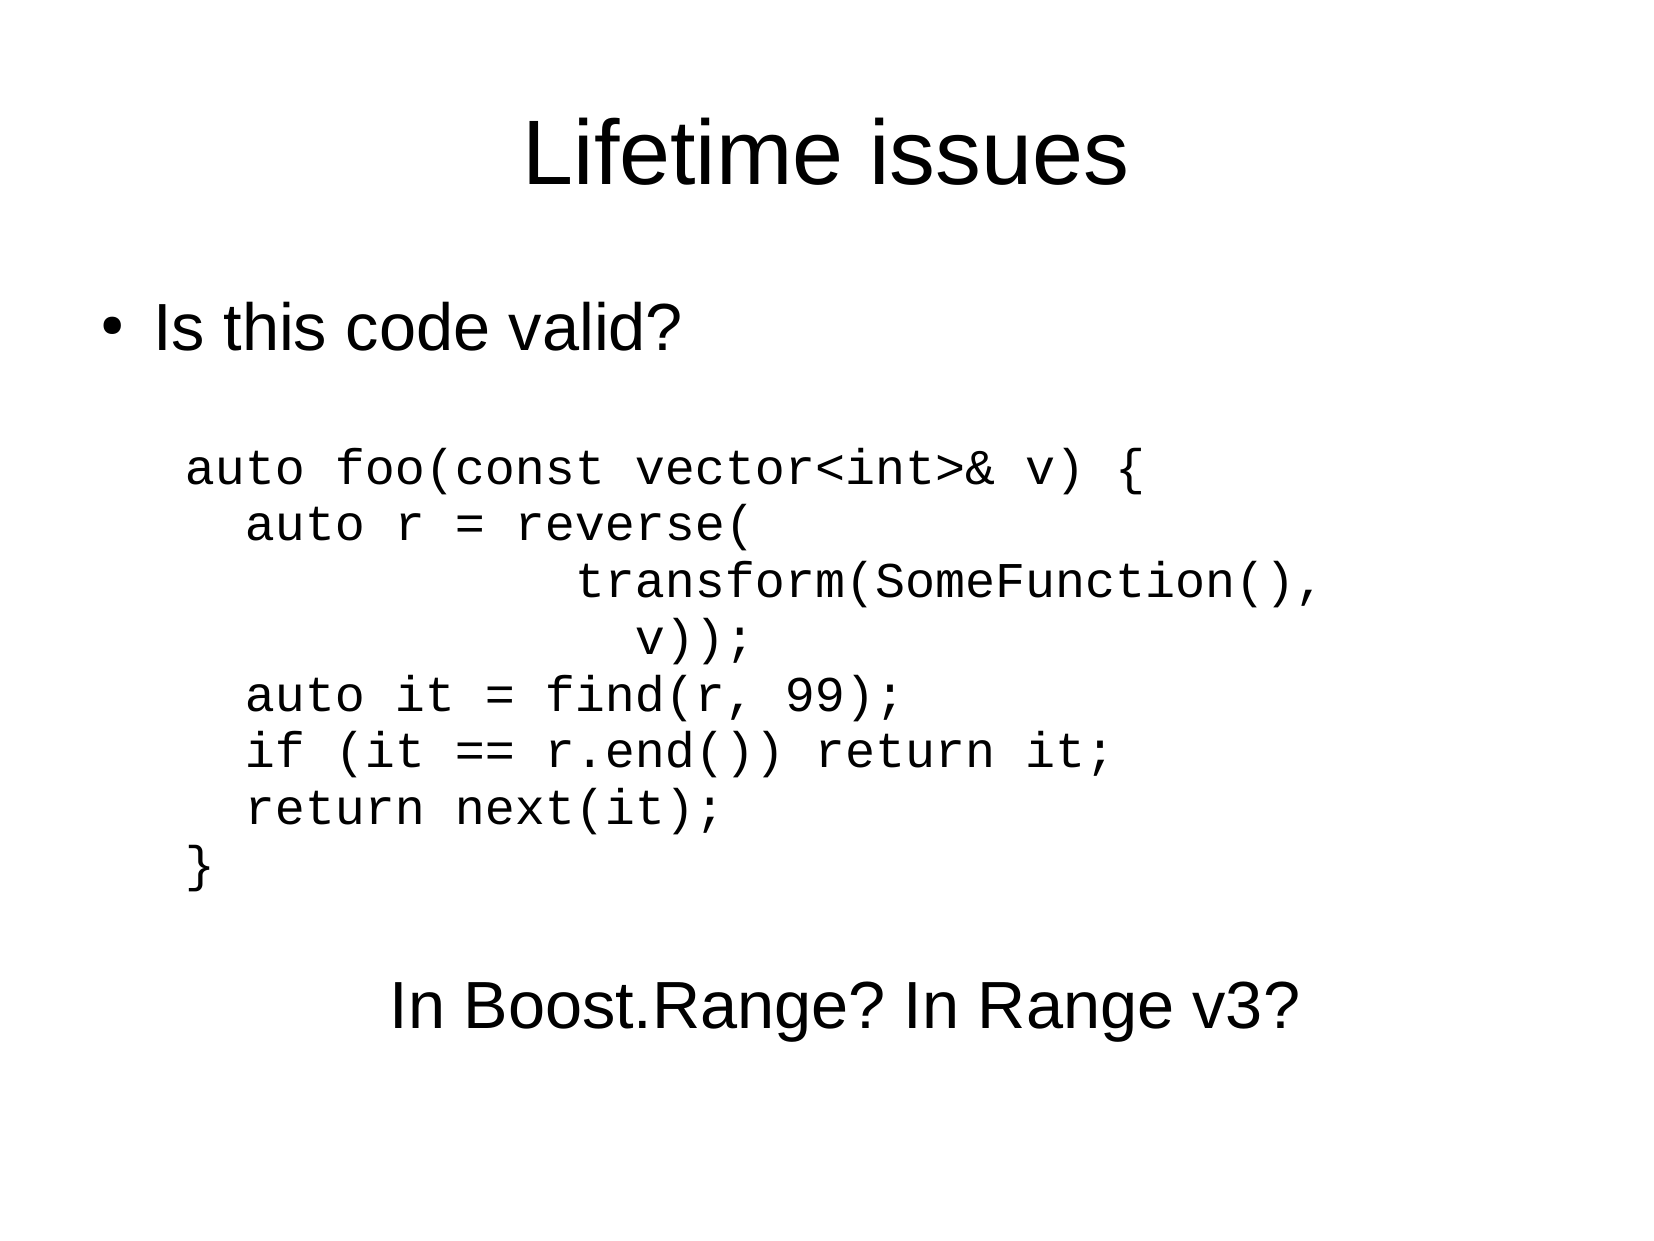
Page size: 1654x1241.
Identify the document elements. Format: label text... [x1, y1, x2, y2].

title Lifetime issues [82, 49, 1571, 257]
list Is this code valid? [82, 290, 1571, 391]
text_box In Boost.Range? In Range v3? [375, 960, 1317, 1051]
text_box auto foo(const vector<int>& v) { auto r = reverse( transform(SomeFunction(), v)); auto it = find(r, 99); if (it == r.end()) return it; return next(it); } [169, 435, 1505, 946]
